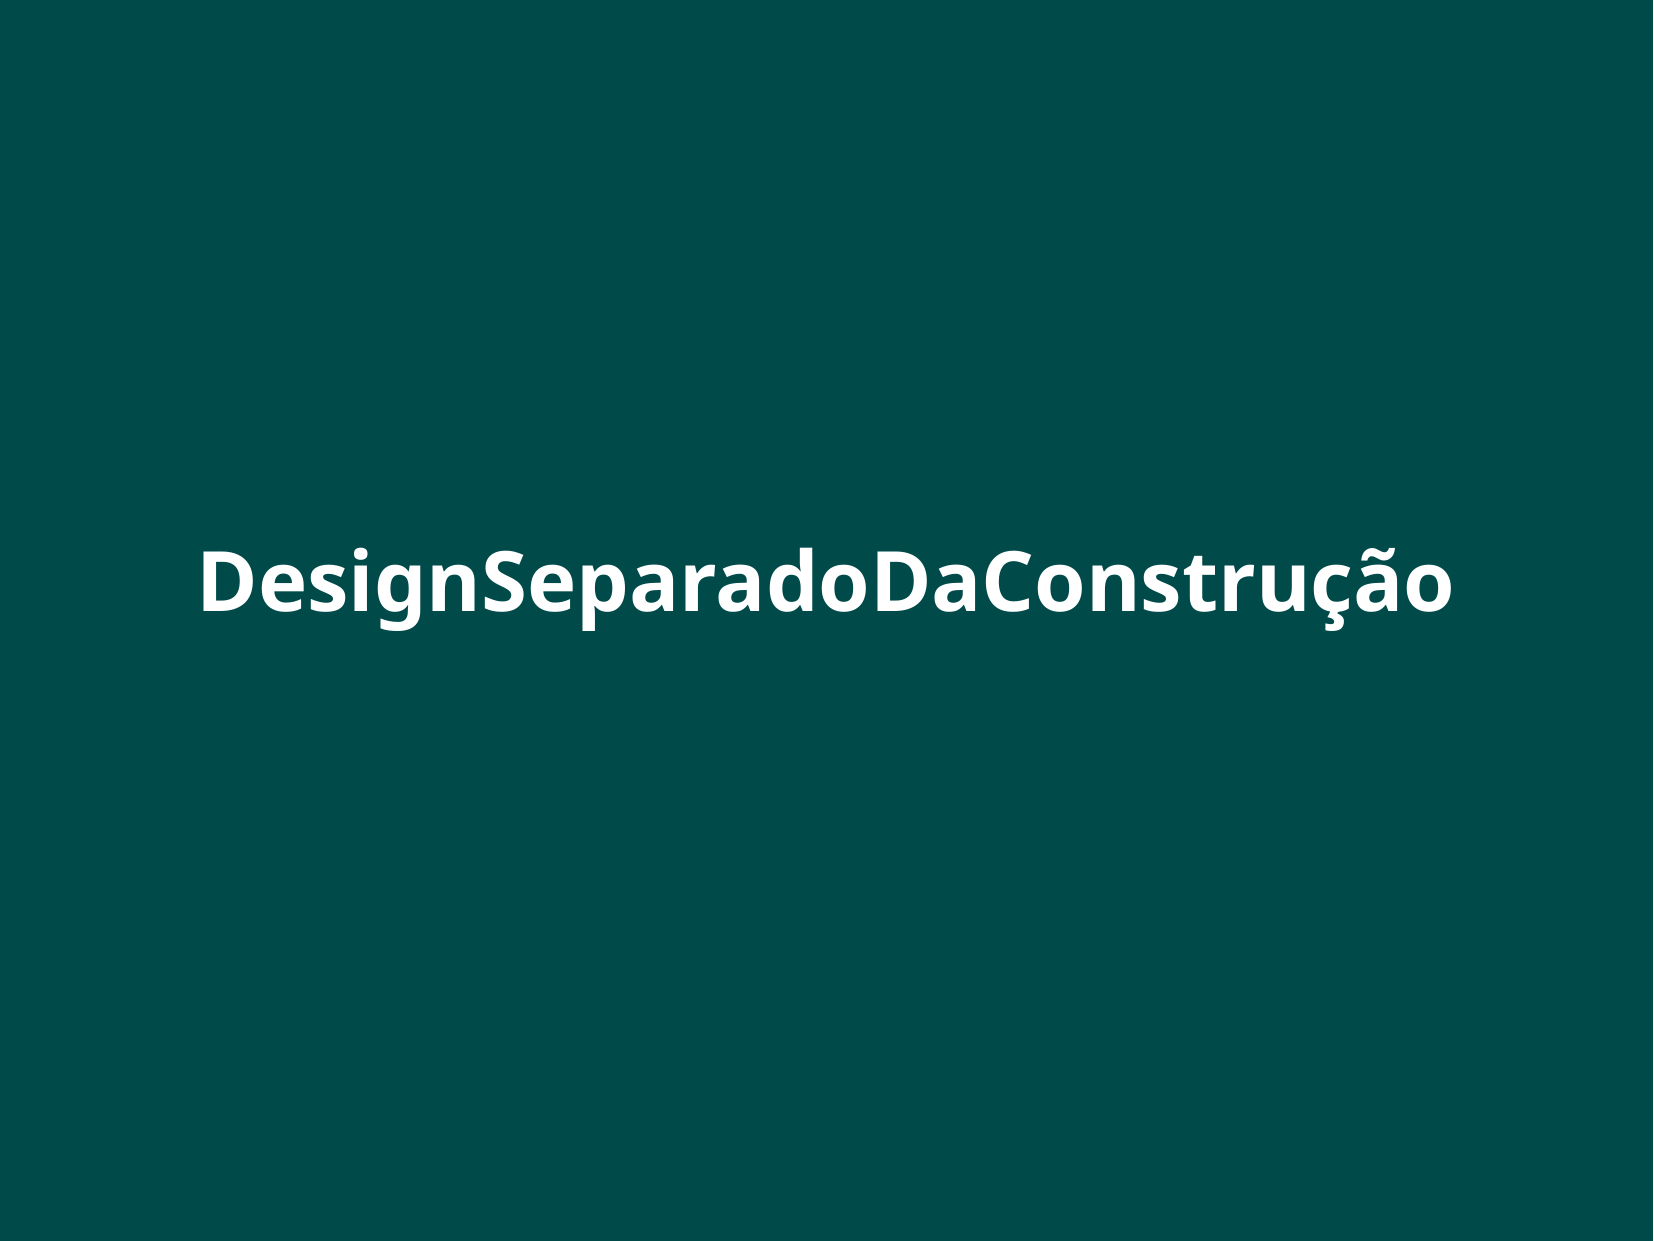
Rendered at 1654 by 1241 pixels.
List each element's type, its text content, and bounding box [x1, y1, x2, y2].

subtitle DesignSeparadoDaConstrução [82, 56, 1571, 1102]
